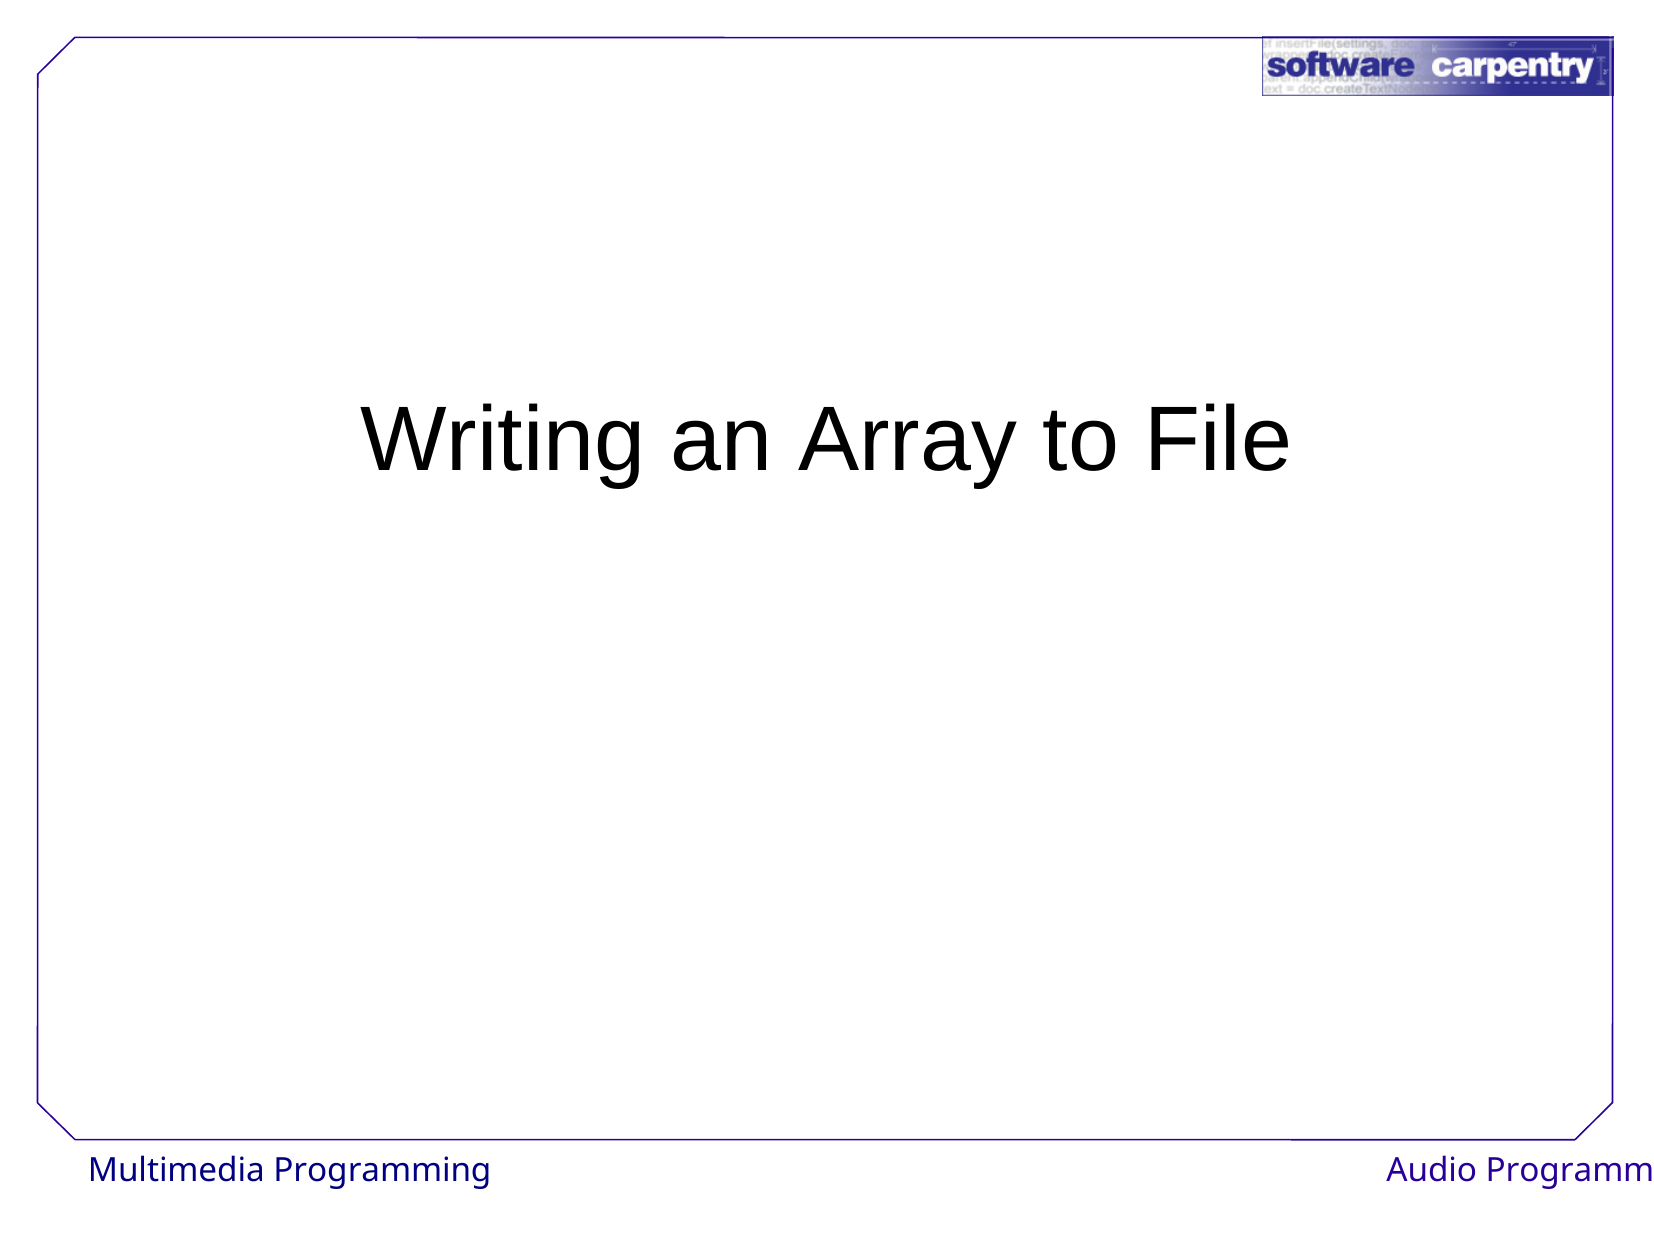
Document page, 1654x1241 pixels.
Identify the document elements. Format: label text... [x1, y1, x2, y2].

text_box Writing an Array to File [108, 381, 1546, 869]
picture [1262, 36, 1614, 96]
